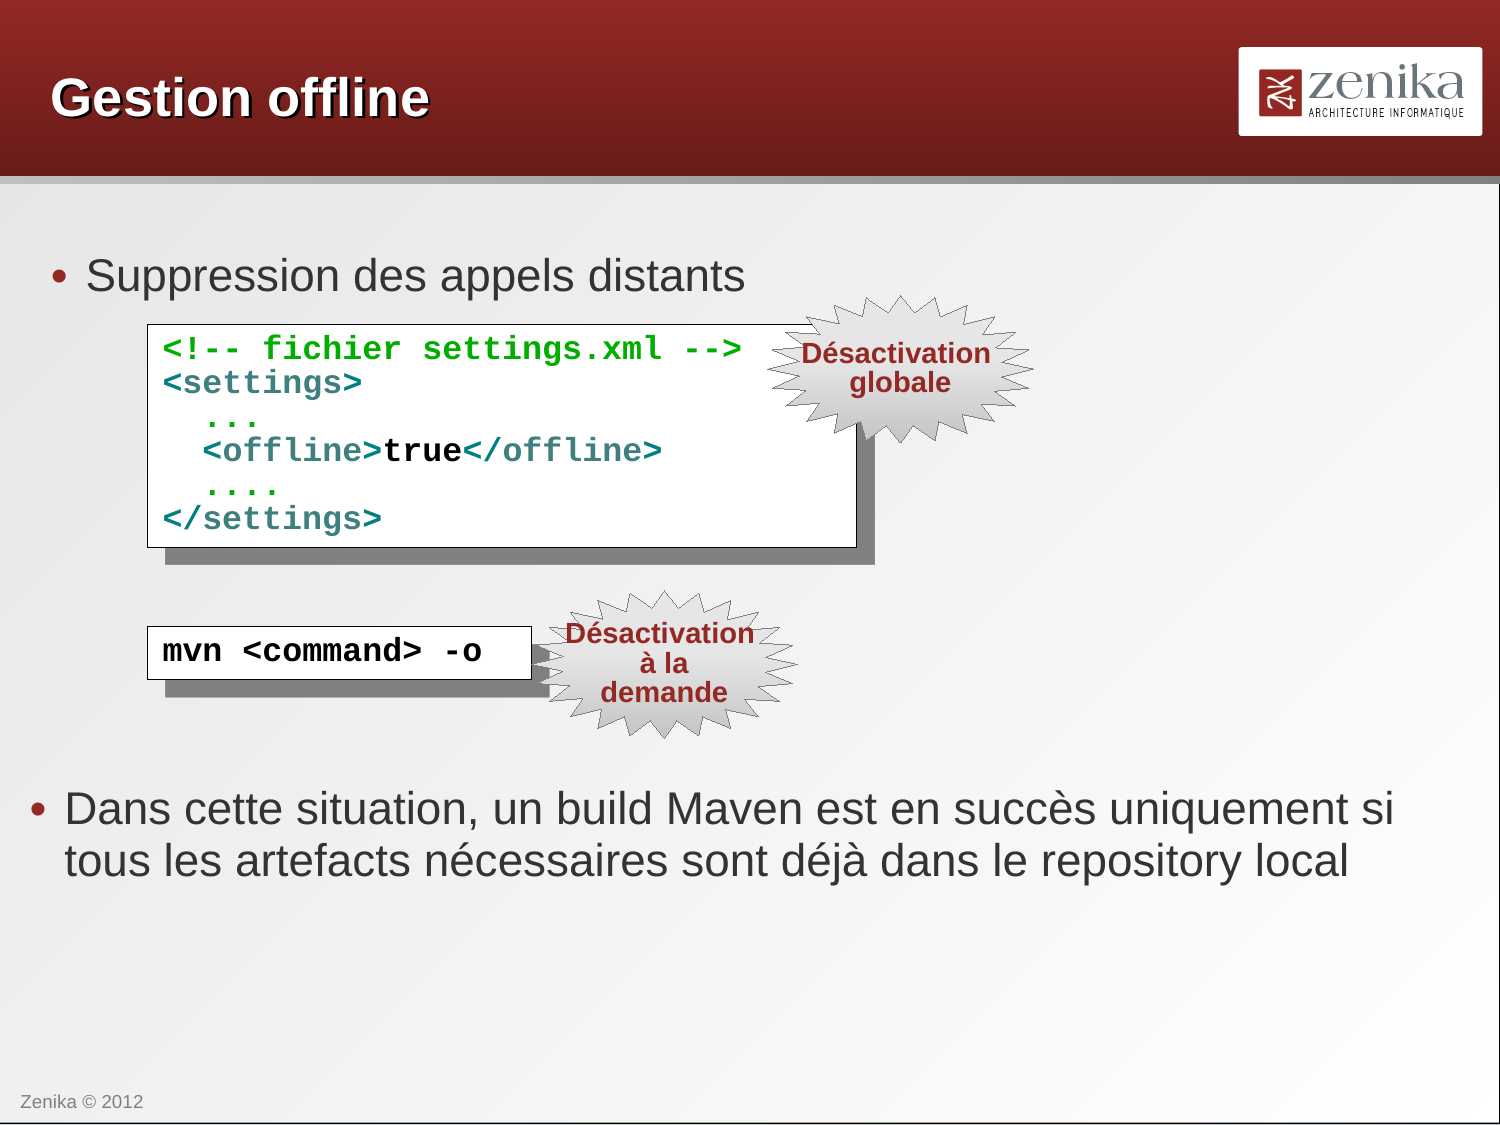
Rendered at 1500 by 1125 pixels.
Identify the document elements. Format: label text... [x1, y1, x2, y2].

text_box <!-- fichier settings.xml --> <settings> ... <offline>true</offline> .... </settings> [147, 325, 857, 548]
text_box mvn <command> -o [147, 626, 532, 680]
text_box Désactivation globale [767, 295, 1034, 443]
list Dans cette situation, un build Maven est en succès uniquement si tous les artefacts nécessaires sont déjà dans le repository local [29, 783, 1426, 886]
text_box Désactivation à la demande [531, 590, 798, 739]
picture [1257, 58, 1464, 125]
title Gestion offline [50, 15, 1206, 180]
list Suppression des appels distants [50, 249, 1447, 325]
